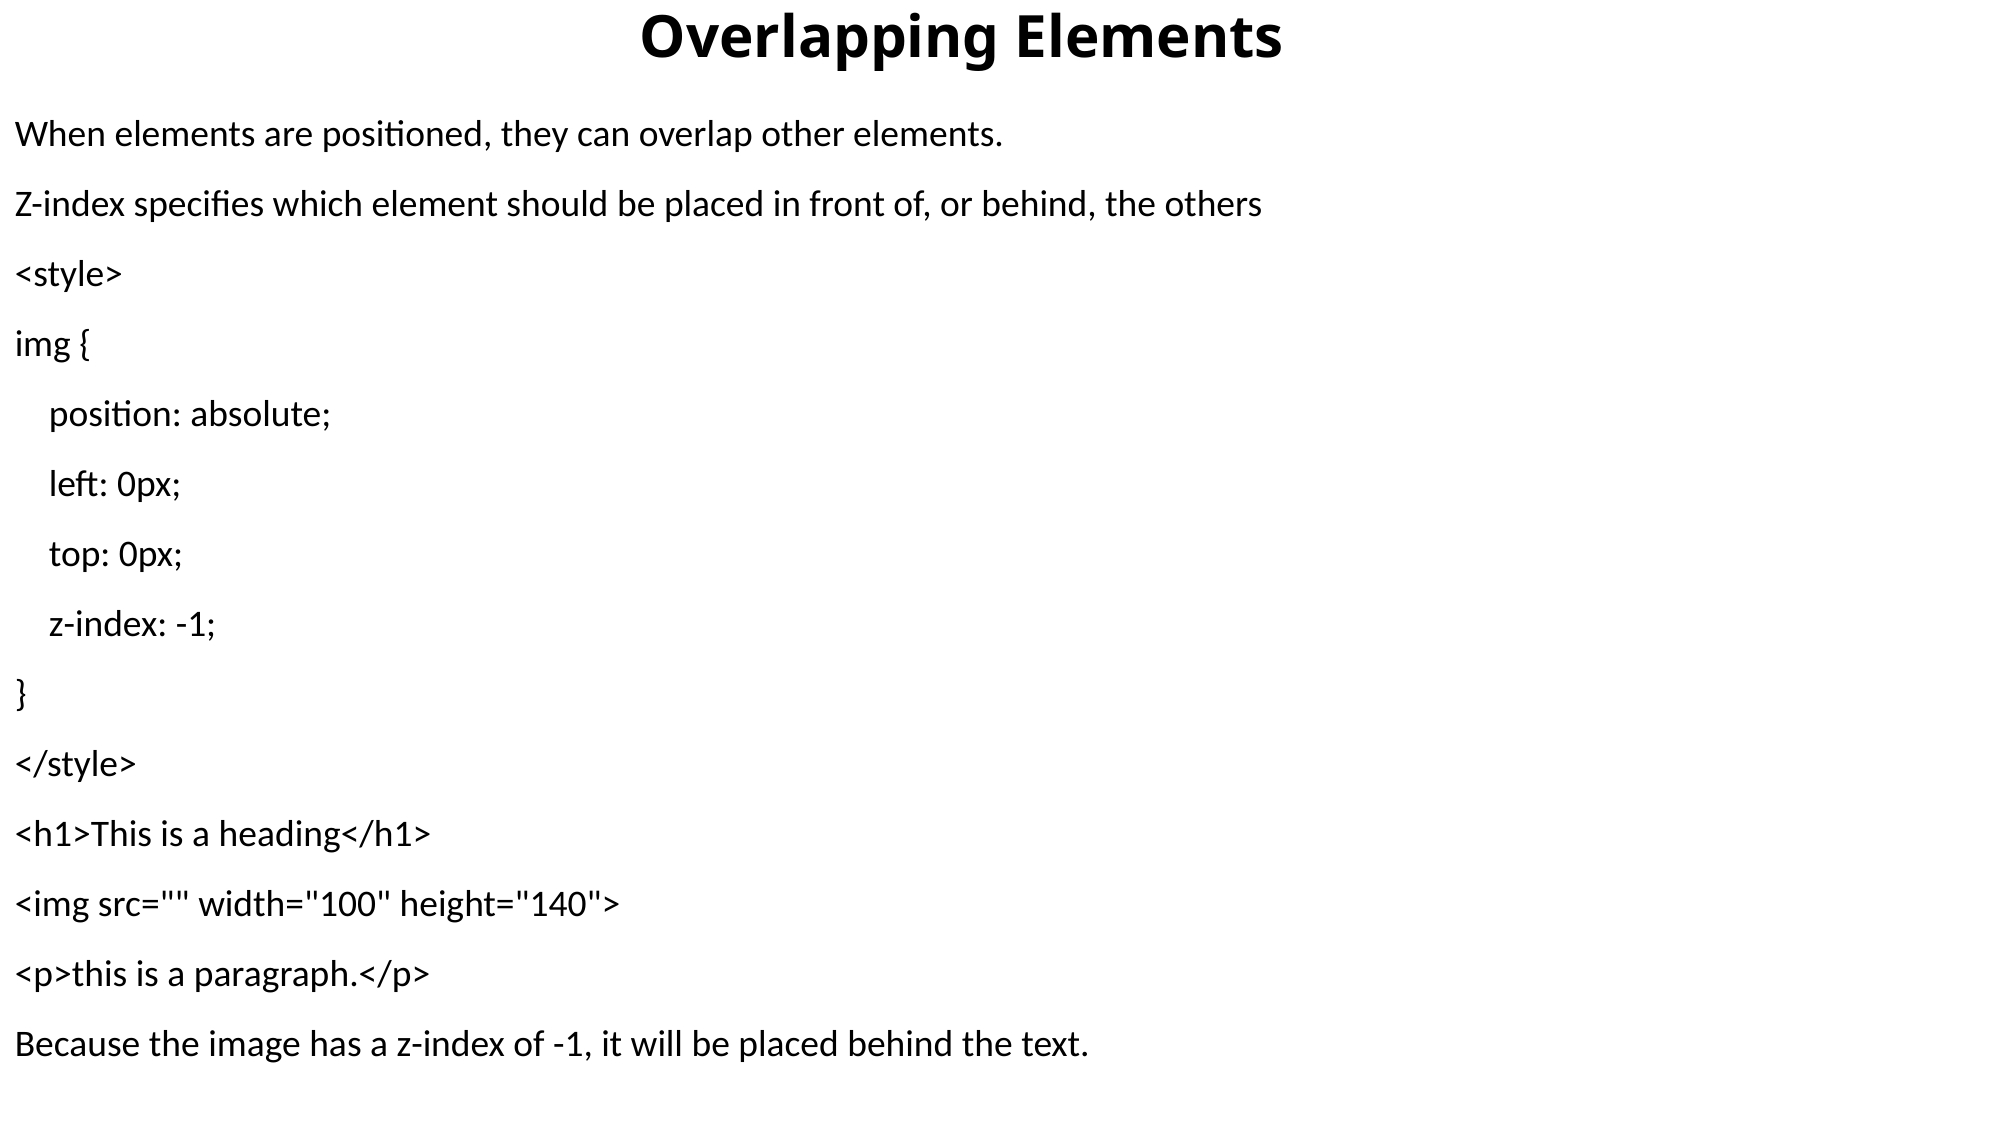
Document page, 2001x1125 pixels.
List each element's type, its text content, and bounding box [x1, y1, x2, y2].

title Overlapping Elements [259, 0, 1985, 82]
list When elements are positioned, they can overlap other elements. Z-index specifies which element should be placed in front of, or behind, the others <style> img { position: absolute; left: 0px; top: 0px; z-index: -1; } </style> <h1>This is a heading</h1> <img src="" width="100" height="140"> <p>this is a paragraph.</p> Because the image has a z-index of -1, it will be placed behind the text. [0, 107, 2000, 1125]
